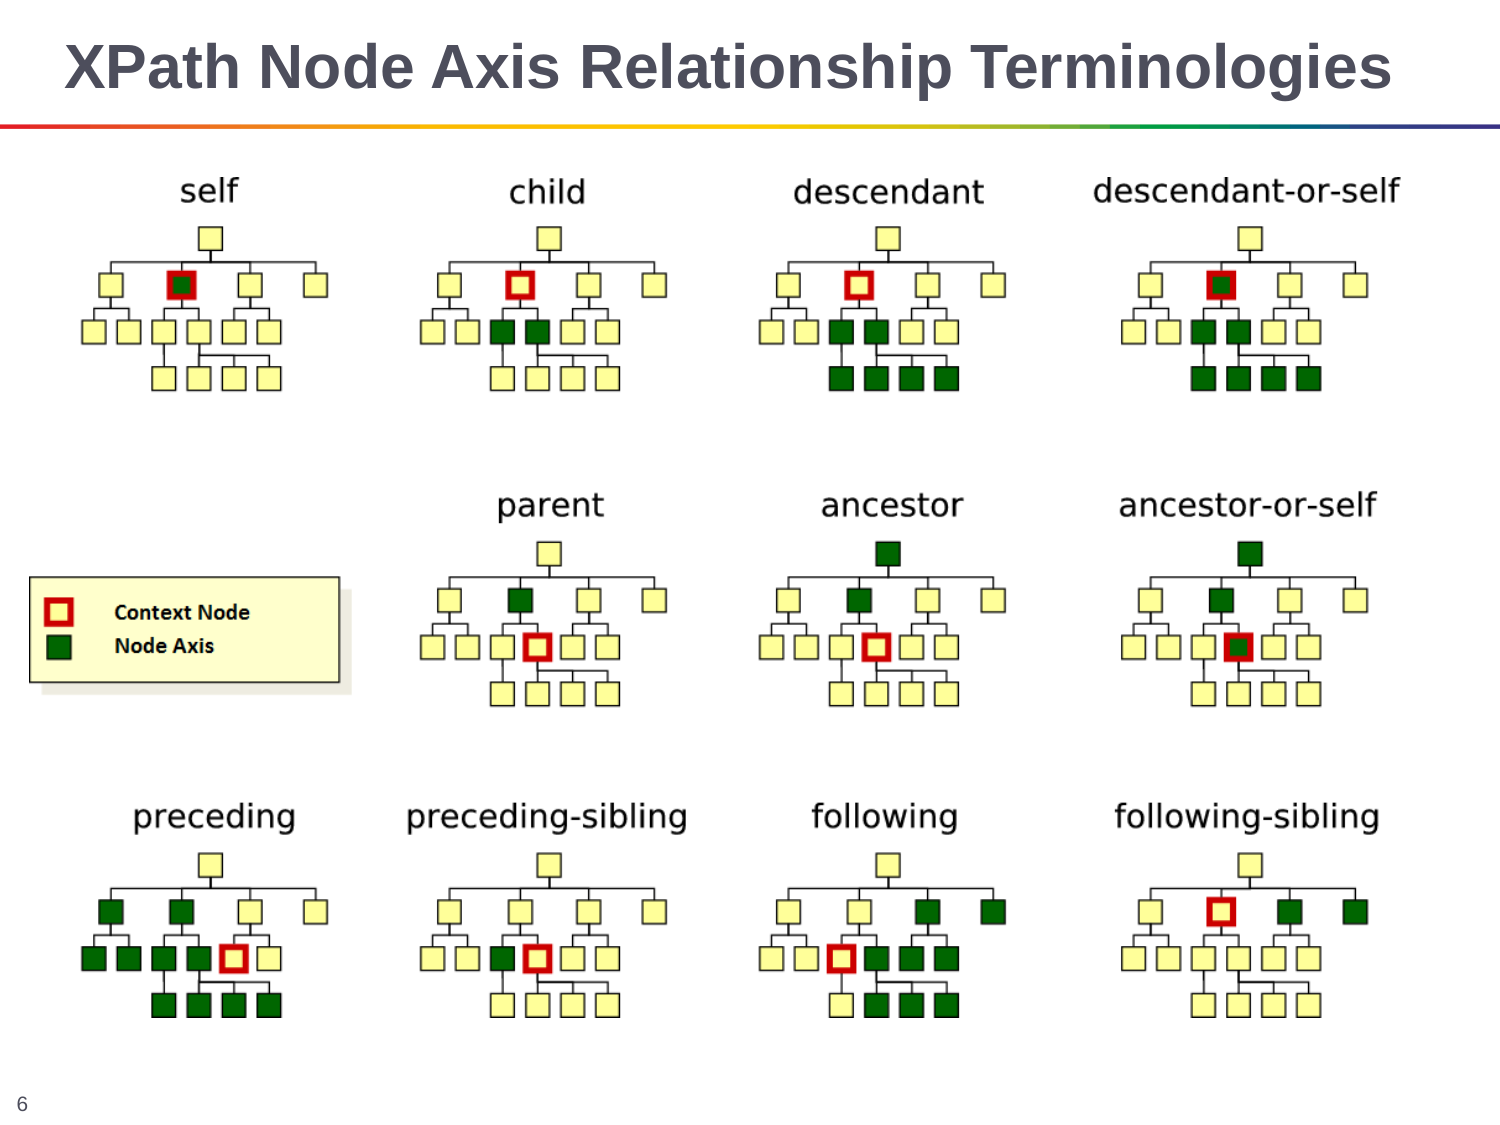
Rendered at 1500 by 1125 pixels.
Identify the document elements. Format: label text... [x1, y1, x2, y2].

picture [29, 177, 1402, 1018]
title XPath Node Axis Relationship Terminologies [49, 0, 1425, 147]
